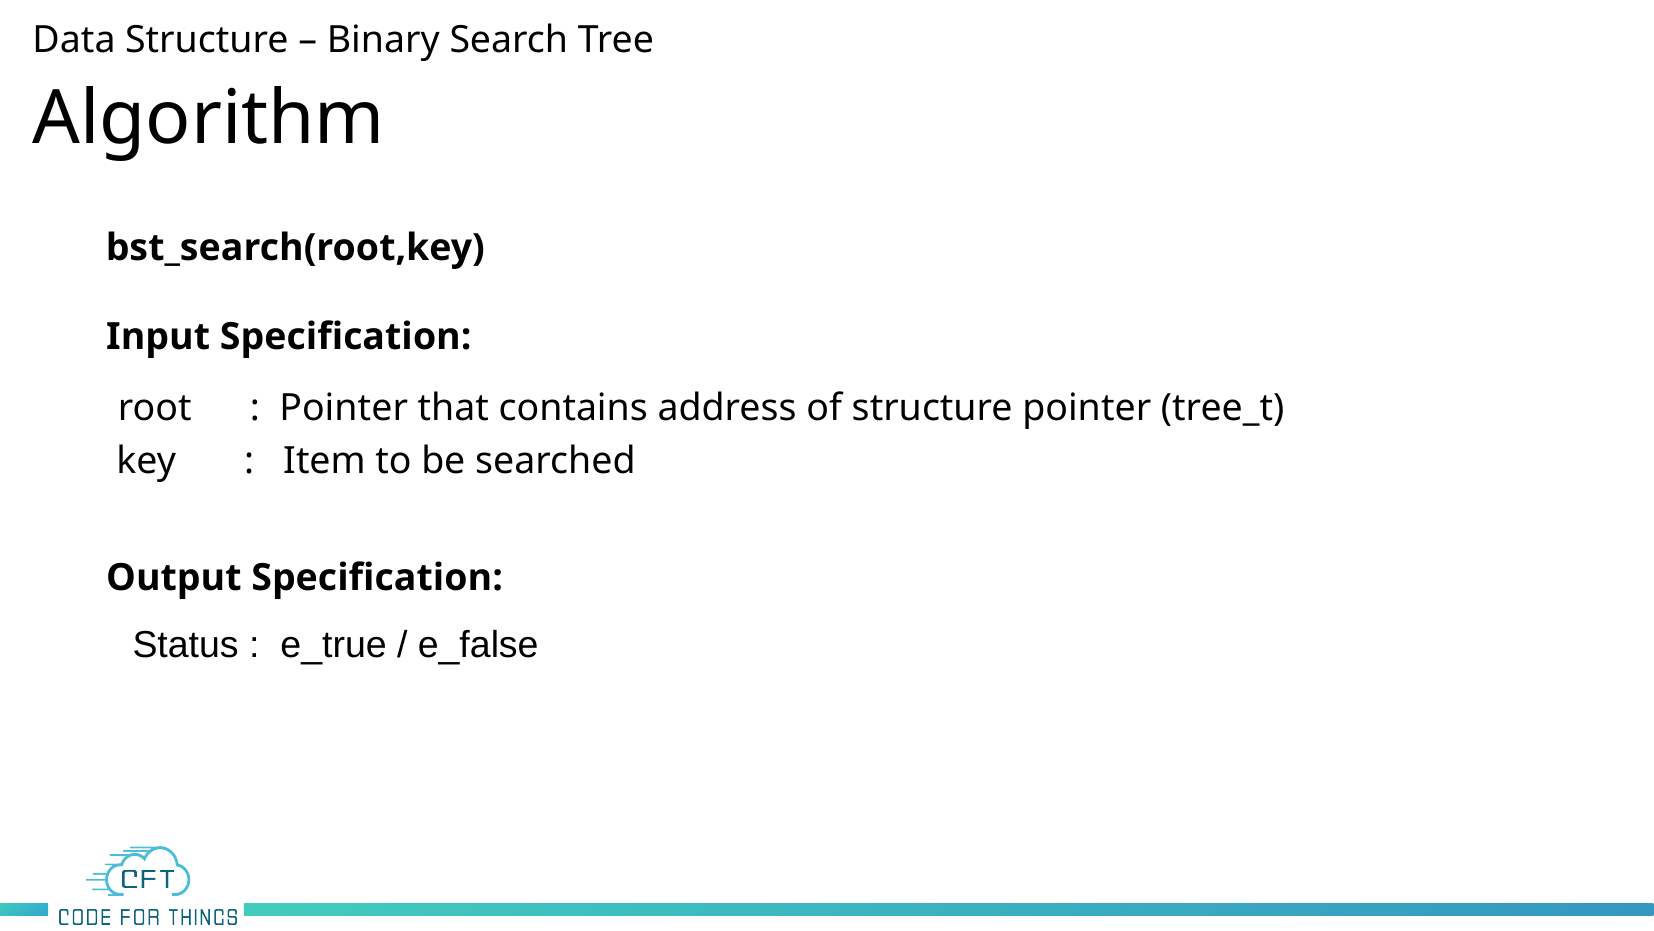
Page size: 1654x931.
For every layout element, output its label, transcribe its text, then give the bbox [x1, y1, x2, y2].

text_box root : Pointer that contains address of structure pointer (tree_t) [103, 373, 1548, 438]
text_box Output Specification: [91, 543, 650, 603]
text_box Input Specification: [91, 302, 556, 374]
text_box bst_search(root,key) [91, 212, 745, 272]
text_box Status : e_true / e_false [117, 616, 685, 674]
text_box key : Item to be searched [101, 426, 743, 485]
picture [59, 846, 237, 925]
title Data Structure – Binary Search Tree Algorithm [32, 12, 1184, 166]
